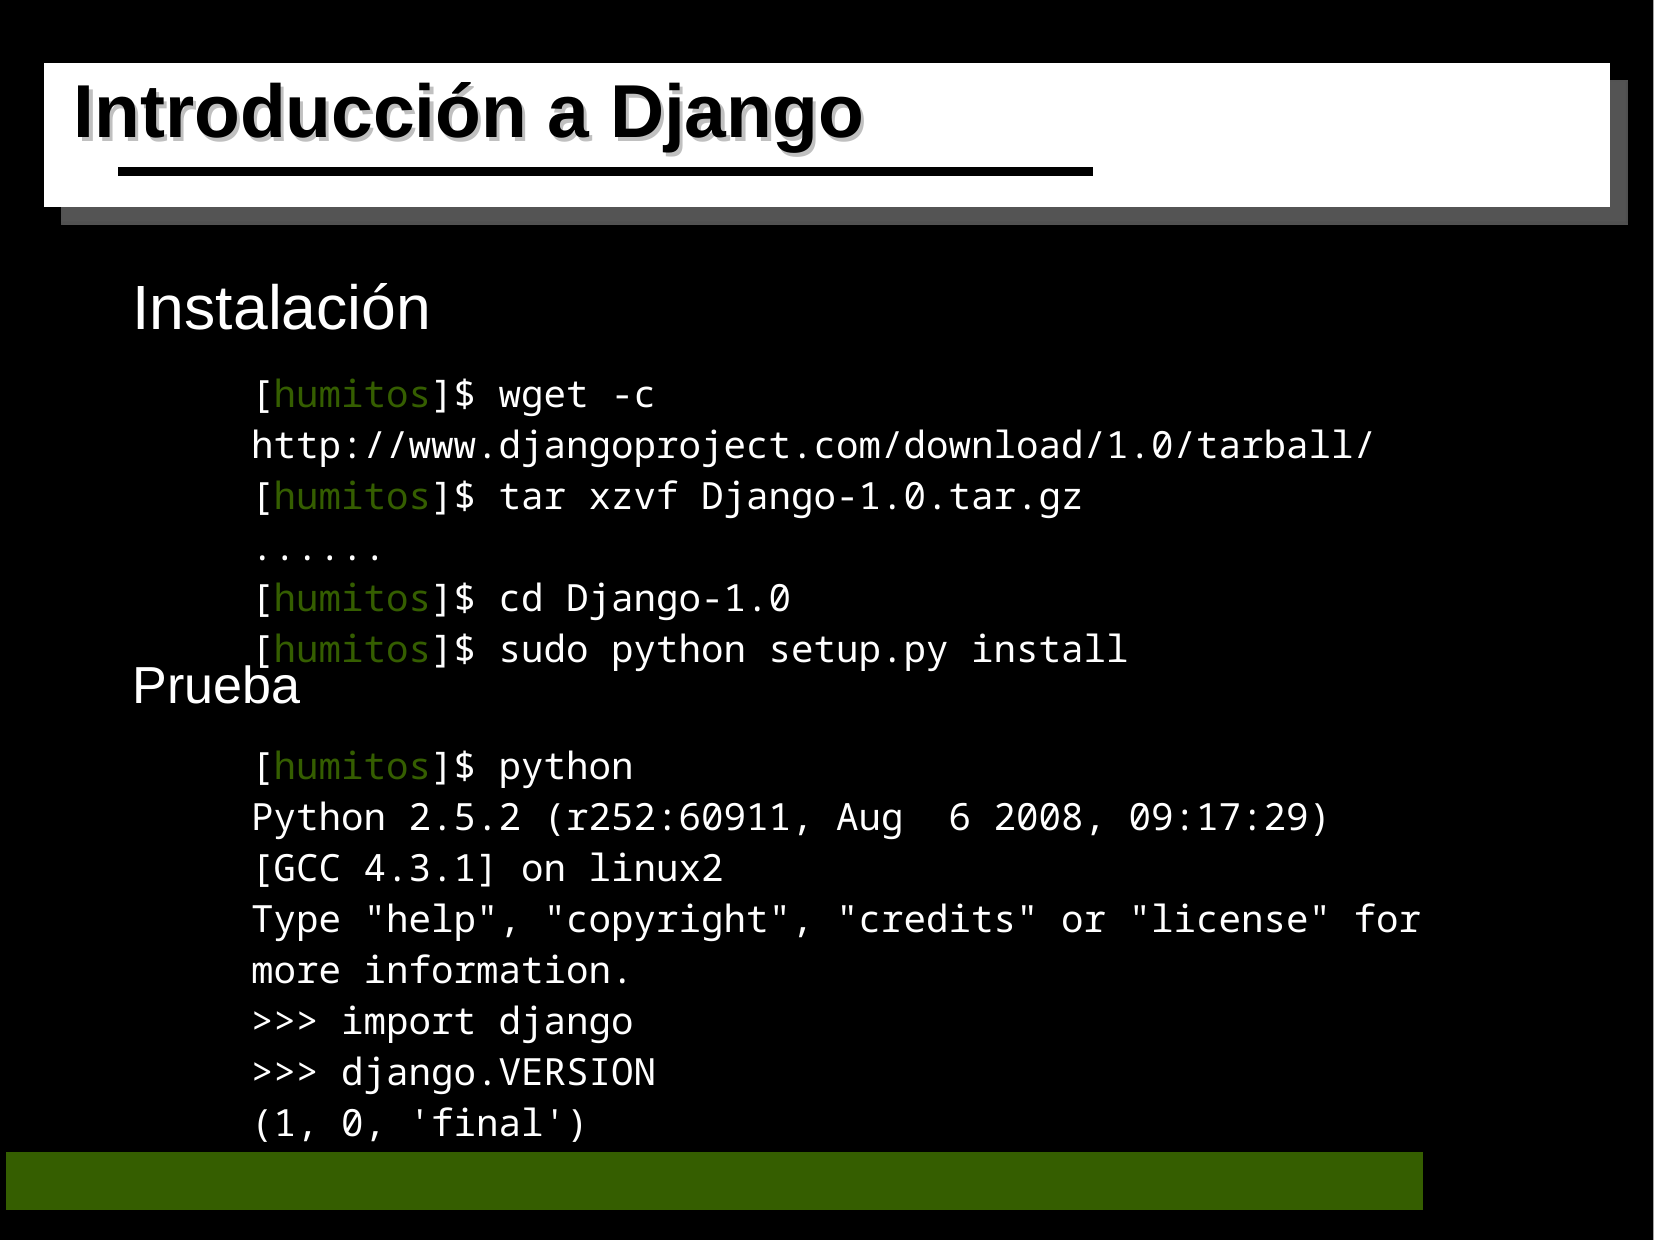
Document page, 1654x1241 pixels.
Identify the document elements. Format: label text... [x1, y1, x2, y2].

text_box [humitos]$ wget -c http://www.djangoproject.com/download/1.0/tarball/ [humitos]$ tar xzvf Django-1.0.tar.gz ...... [humitos]$ cd Django-1.0 [humitos]$ sudo python setup.py install [236, 360, 1447, 680]
text_box Prueba [118, 649, 316, 723]
text_box Instalación [118, 265, 447, 351]
text_box Introducción a Django [59, 62, 894, 184]
text_box [44, 63, 1610, 207]
text_box [5, 1151, 1424, 1211]
text_box [humitos]$ python Python 2.5.2 (r252:60911, Aug 6 2008, 09:17:29) [GCC 4.3.1] on linux2 Type "help", "copyright", "credits" or "license" for more information. >>> import django >>> django.VERSION (1, 0, 'final') >>> [236, 732, 1447, 1183]
